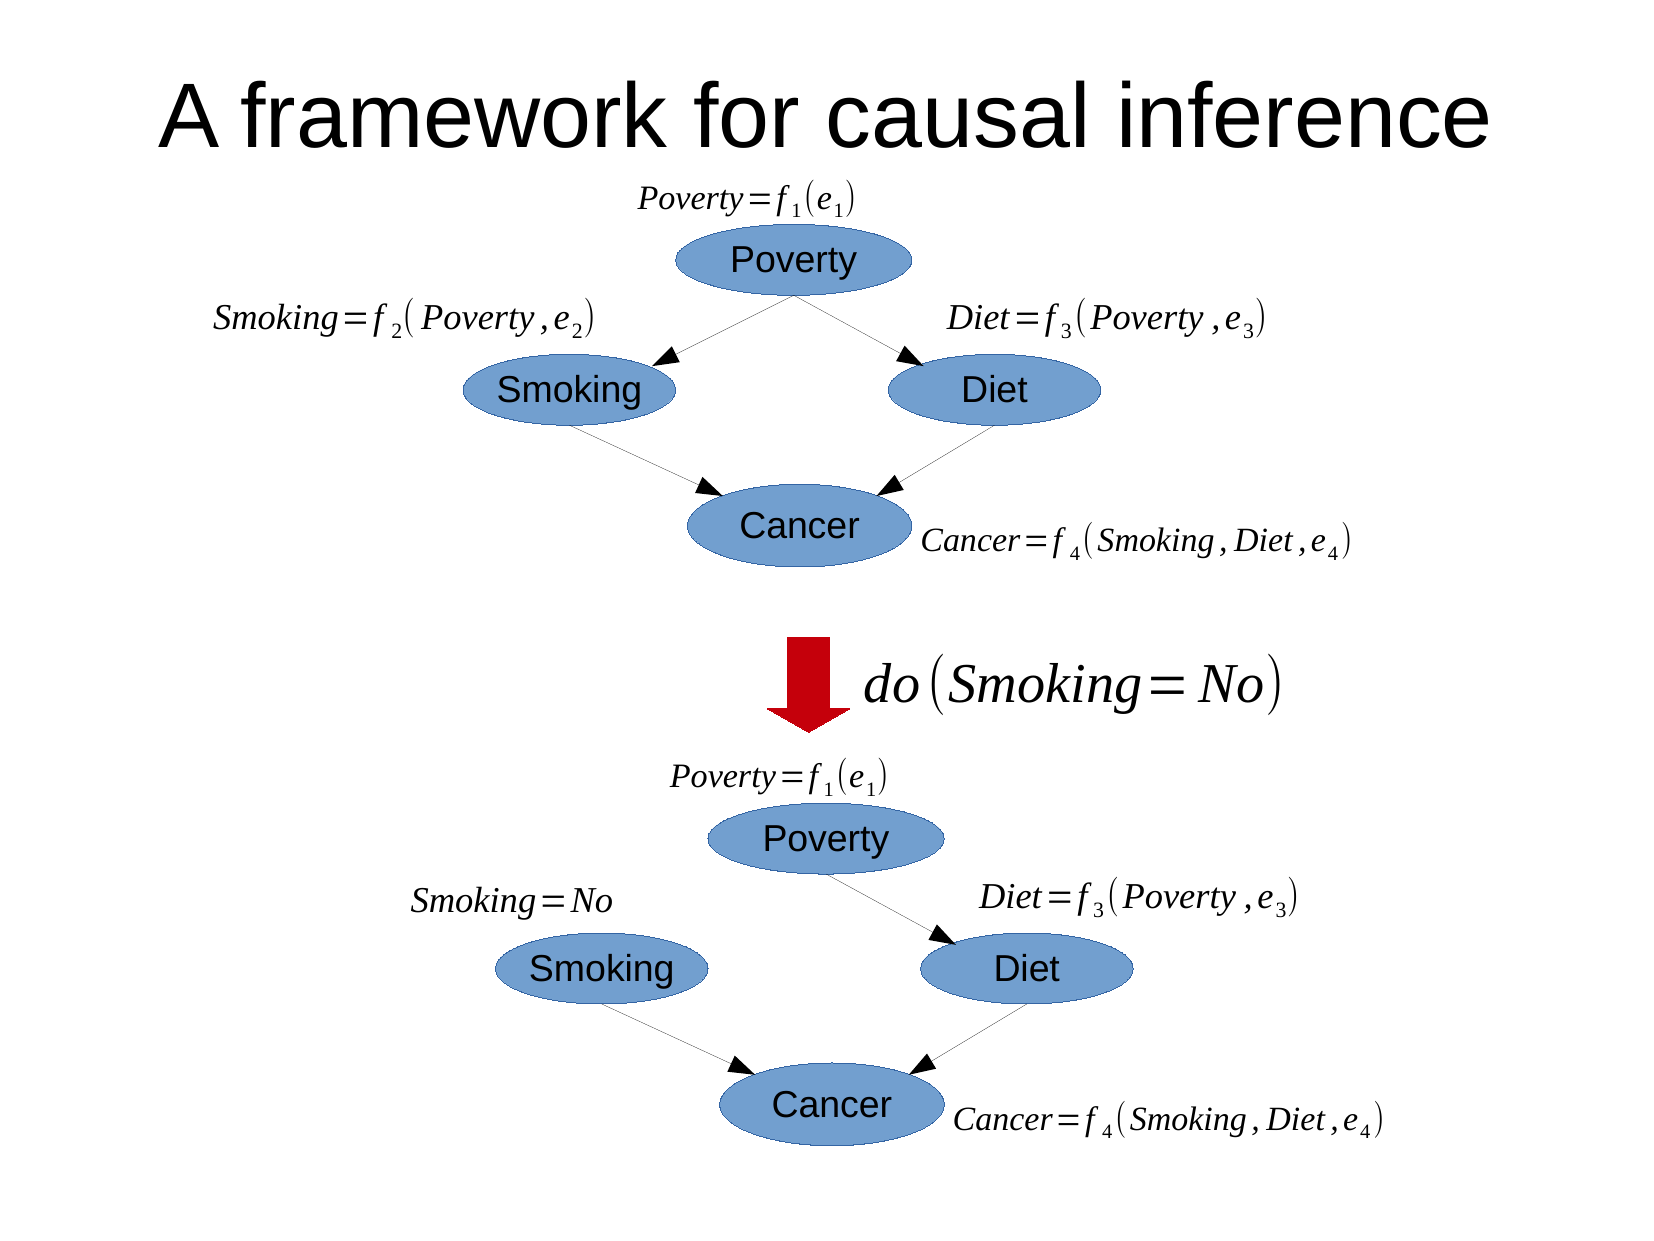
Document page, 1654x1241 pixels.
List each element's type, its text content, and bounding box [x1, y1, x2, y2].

text_box Diet [920, 933, 1134, 1004]
chart [935, 295, 1276, 343]
text_box Poverty [675, 224, 912, 296]
text_box Smoking [463, 354, 676, 426]
chart [203, 295, 605, 343]
chart [944, 1098, 1394, 1143]
chart [967, 874, 1309, 922]
text_box Diet [888, 354, 1101, 426]
text_box [767, 637, 849, 733]
chart [849, 649, 1300, 718]
chart [911, 519, 1361, 564]
text_box Poverty [707, 803, 945, 875]
text_box Smoking [495, 933, 709, 1004]
title A framework for causal inference [82, 11, 1571, 219]
text_box Cancer [687, 484, 911, 567]
chart [626, 177, 865, 222]
chart [401, 880, 625, 922]
text_box Cancer [719, 1062, 944, 1146]
chart [659, 755, 897, 801]
